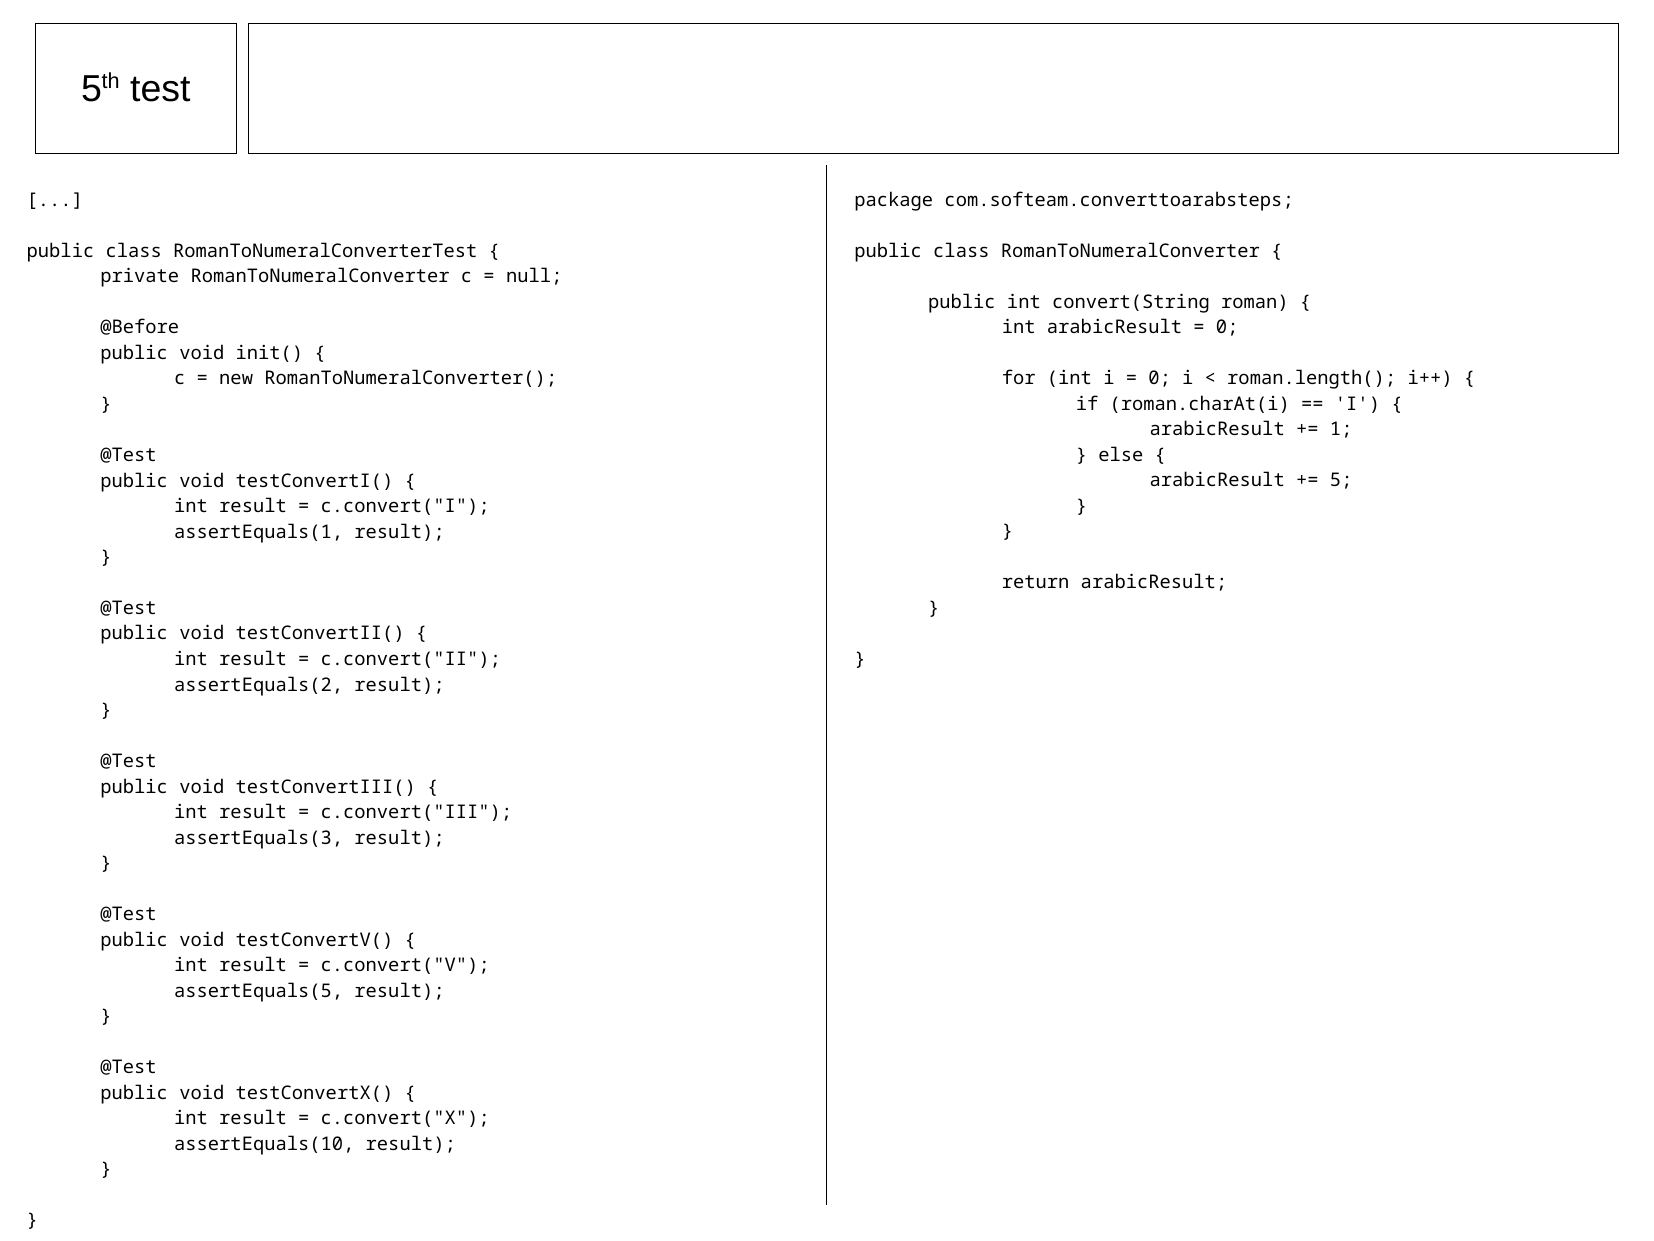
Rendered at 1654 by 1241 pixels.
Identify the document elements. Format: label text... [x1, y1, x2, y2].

text_box [...] public class RomanToNumeralConverterTest { private RomanToNumeralConverter c = null; @Before public void init() { c = new RomanToNumeralConverter(); } @Test public void testConvertI() { int result = c.convert("I"); assertEquals(1, result); } @Test public void testConvertII() { int result = c.convert("II"); assertEquals(2, result); } @Test public void testConvertIII() { int result = c.convert("III"); assertEquals(3, result); } @Test public void testConvertV() { int result = c.convert("V"); assertEquals(5, result); } @Test public void testConvertX() { int result = c.convert("X"); assertEquals(10, result); } } [11, 178, 792, 1119]
text_box package com.softeam.converttoarabsteps; public class RomanToNumeralConverter { public int convert(String roman) { int arabicResult = 0; for (int i = 0; i < roman.length(); i++) { if (roman.charAt(i) == 'I') { arabicResult += 1; } else { arabicResult += 5; } } return arabicResult; } } [839, 178, 1620, 613]
text_box 5th test [35, 23, 237, 154]
